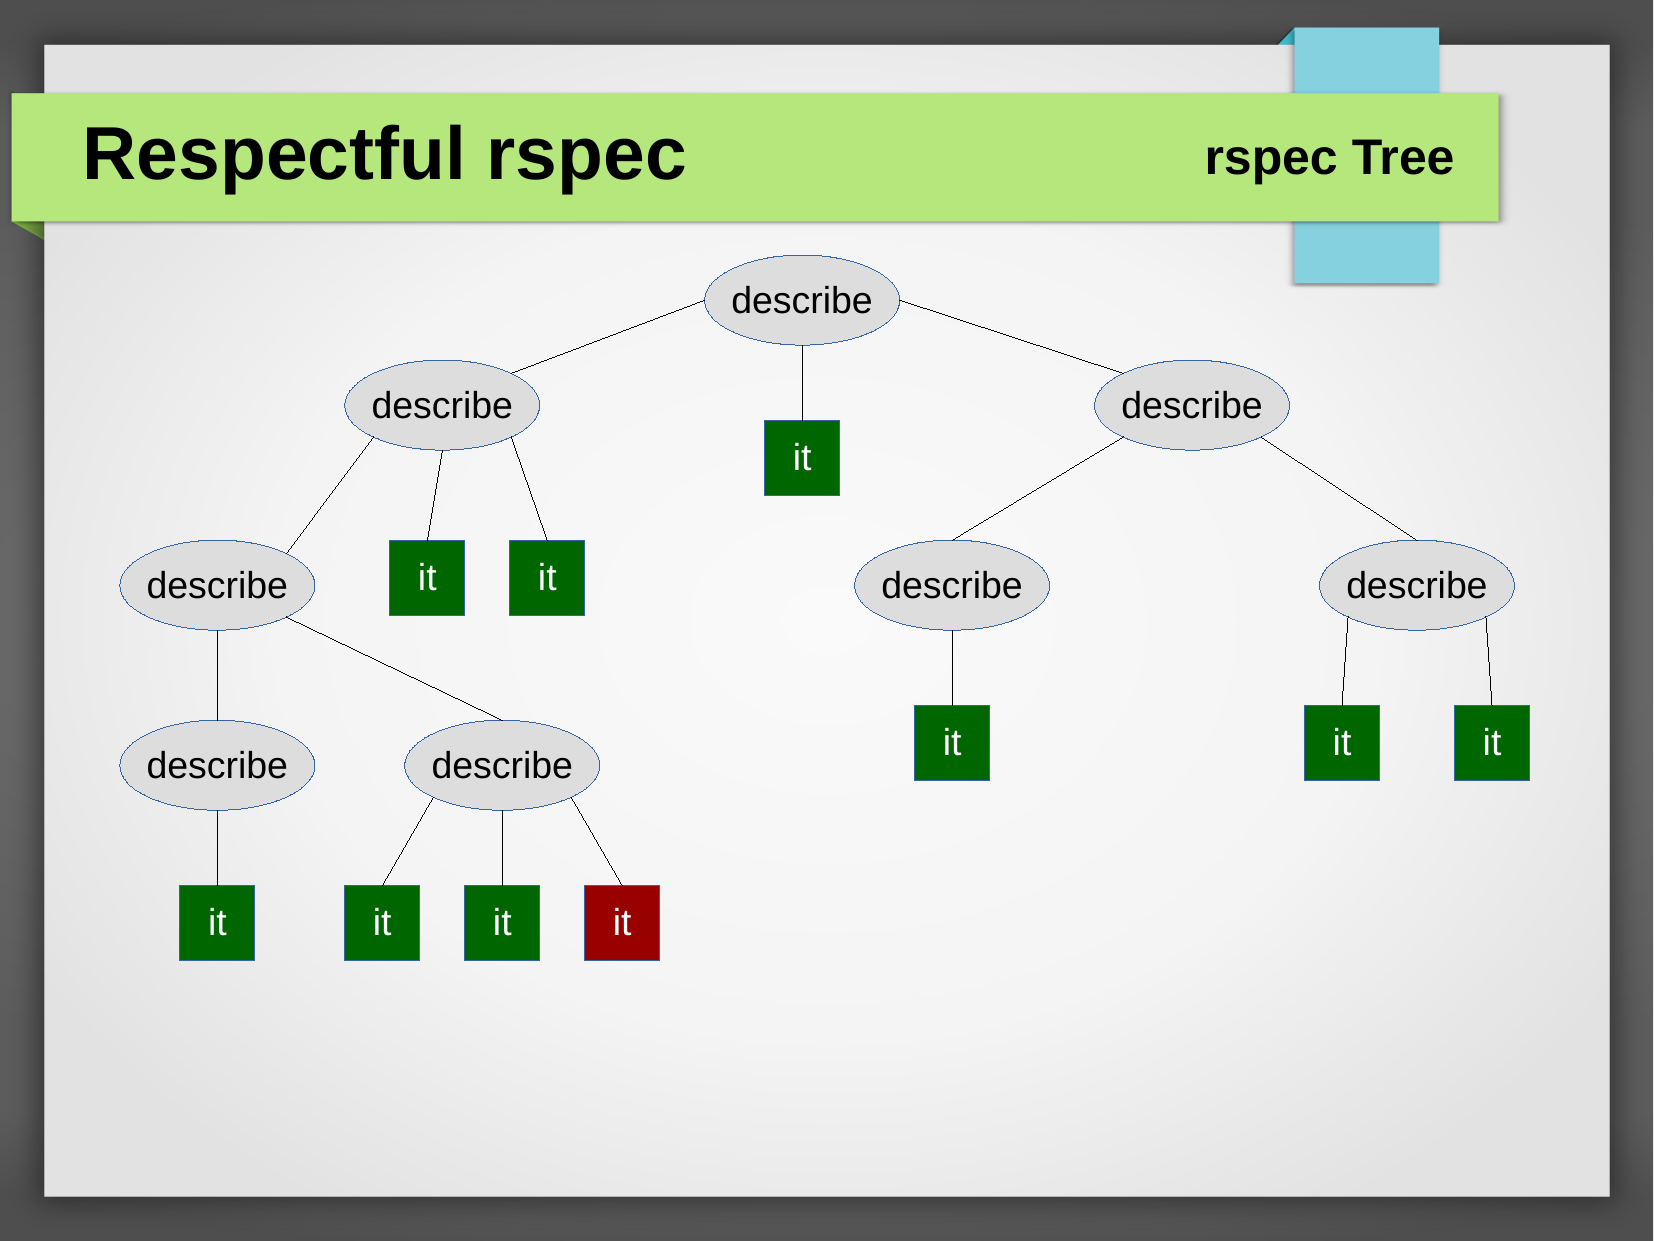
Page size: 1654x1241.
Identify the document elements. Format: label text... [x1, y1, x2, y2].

text_box describe [119, 540, 315, 631]
title Respectful rspec [82, 94, 705, 213]
text_box describe [344, 360, 540, 451]
text_box it [764, 420, 840, 496]
text_box it [1304, 705, 1380, 781]
text_box it [914, 705, 990, 781]
text_box describe [704, 255, 900, 346]
text_box describe [854, 540, 1050, 631]
text_box it [464, 885, 540, 961]
title rspec Tree [869, 97, 1455, 216]
text_box it [344, 885, 420, 961]
text_box it [584, 885, 660, 961]
text_box it [179, 885, 255, 961]
text_box it [389, 540, 465, 616]
text_box describe [404, 720, 600, 811]
text_box describe [1319, 540, 1515, 631]
text_box it [1454, 705, 1530, 781]
picture [0, 0, 1654, 1241]
text_box describe [1094, 360, 1290, 451]
text_box it [509, 540, 585, 616]
text_box describe [119, 720, 315, 811]
